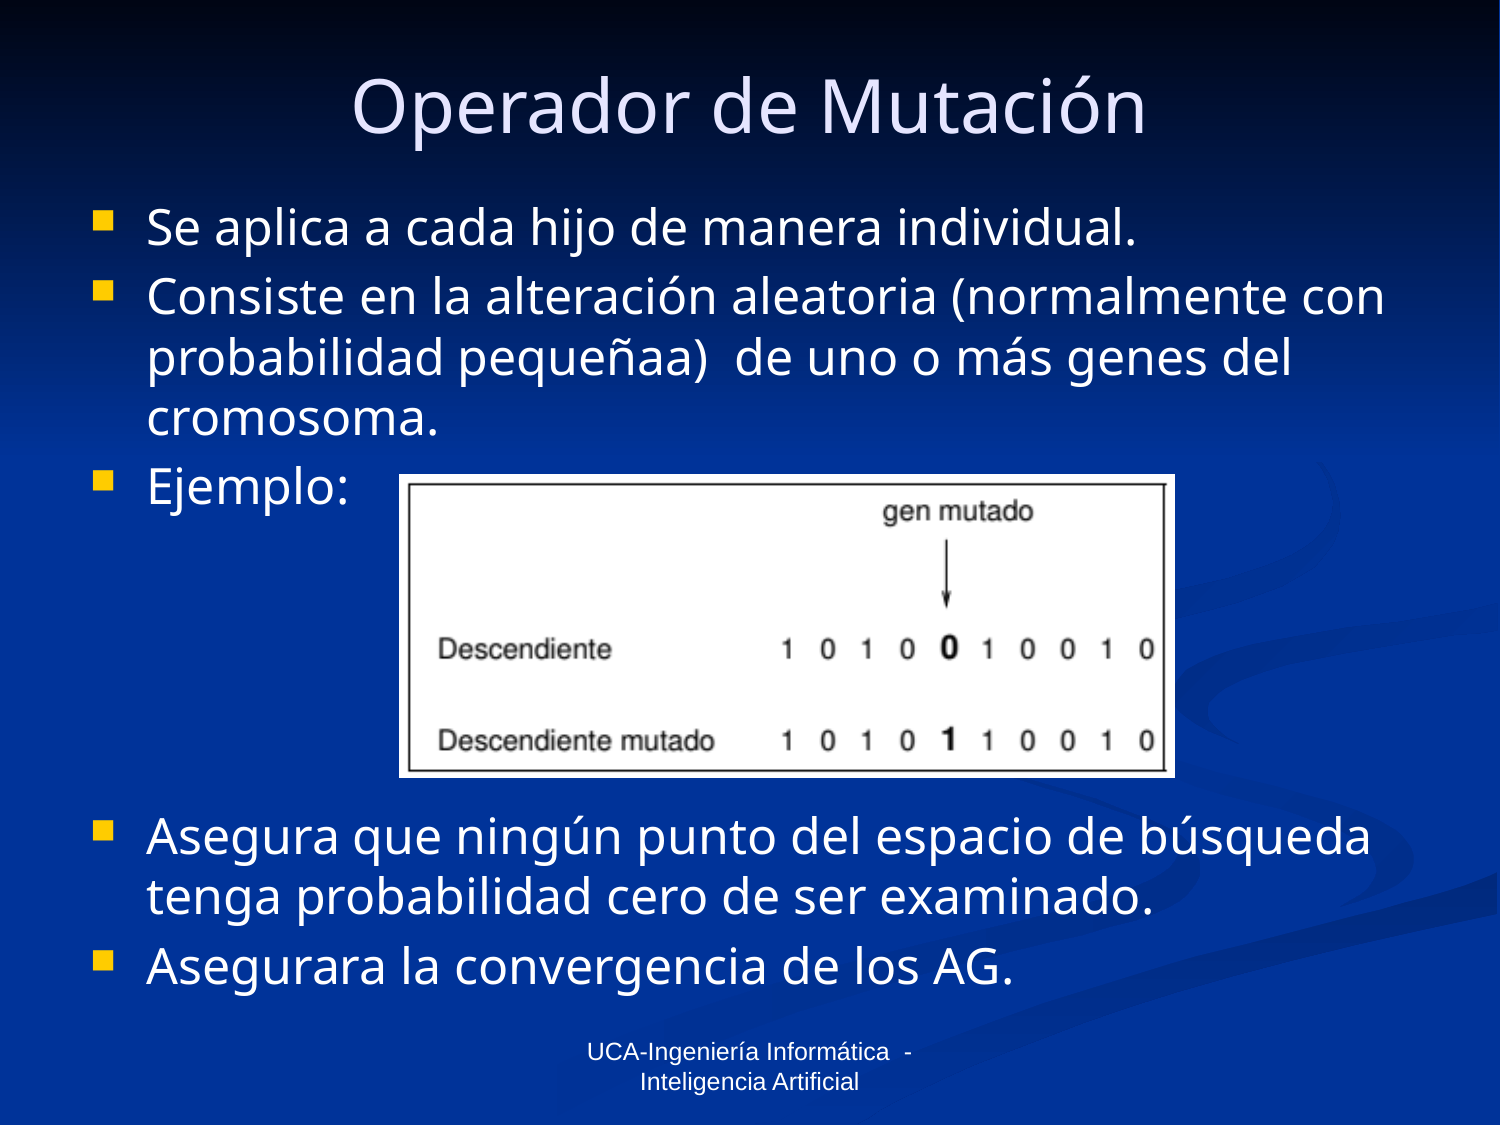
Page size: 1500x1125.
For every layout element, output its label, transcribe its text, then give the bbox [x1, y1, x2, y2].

footer UCA-Ingeniería Informática - Inteligencia Artificial [512, 1025, 988, 1104]
picture [399, 474, 1175, 778]
list Se aplica a cada hijo de manera individual. Consiste en la alteración aleatoria (normalmente con probabilidad pequeñaa) de uno o más genes del cromosoma. Ejemplo: Asegura que ningún punto del espacio de búsqueda tenga probabilidad cero de ser examinado. Asegurara la convergencia de los AG. [75, 187, 1425, 1005]
title Operador de Mutación [75, 45, 1425, 163]
